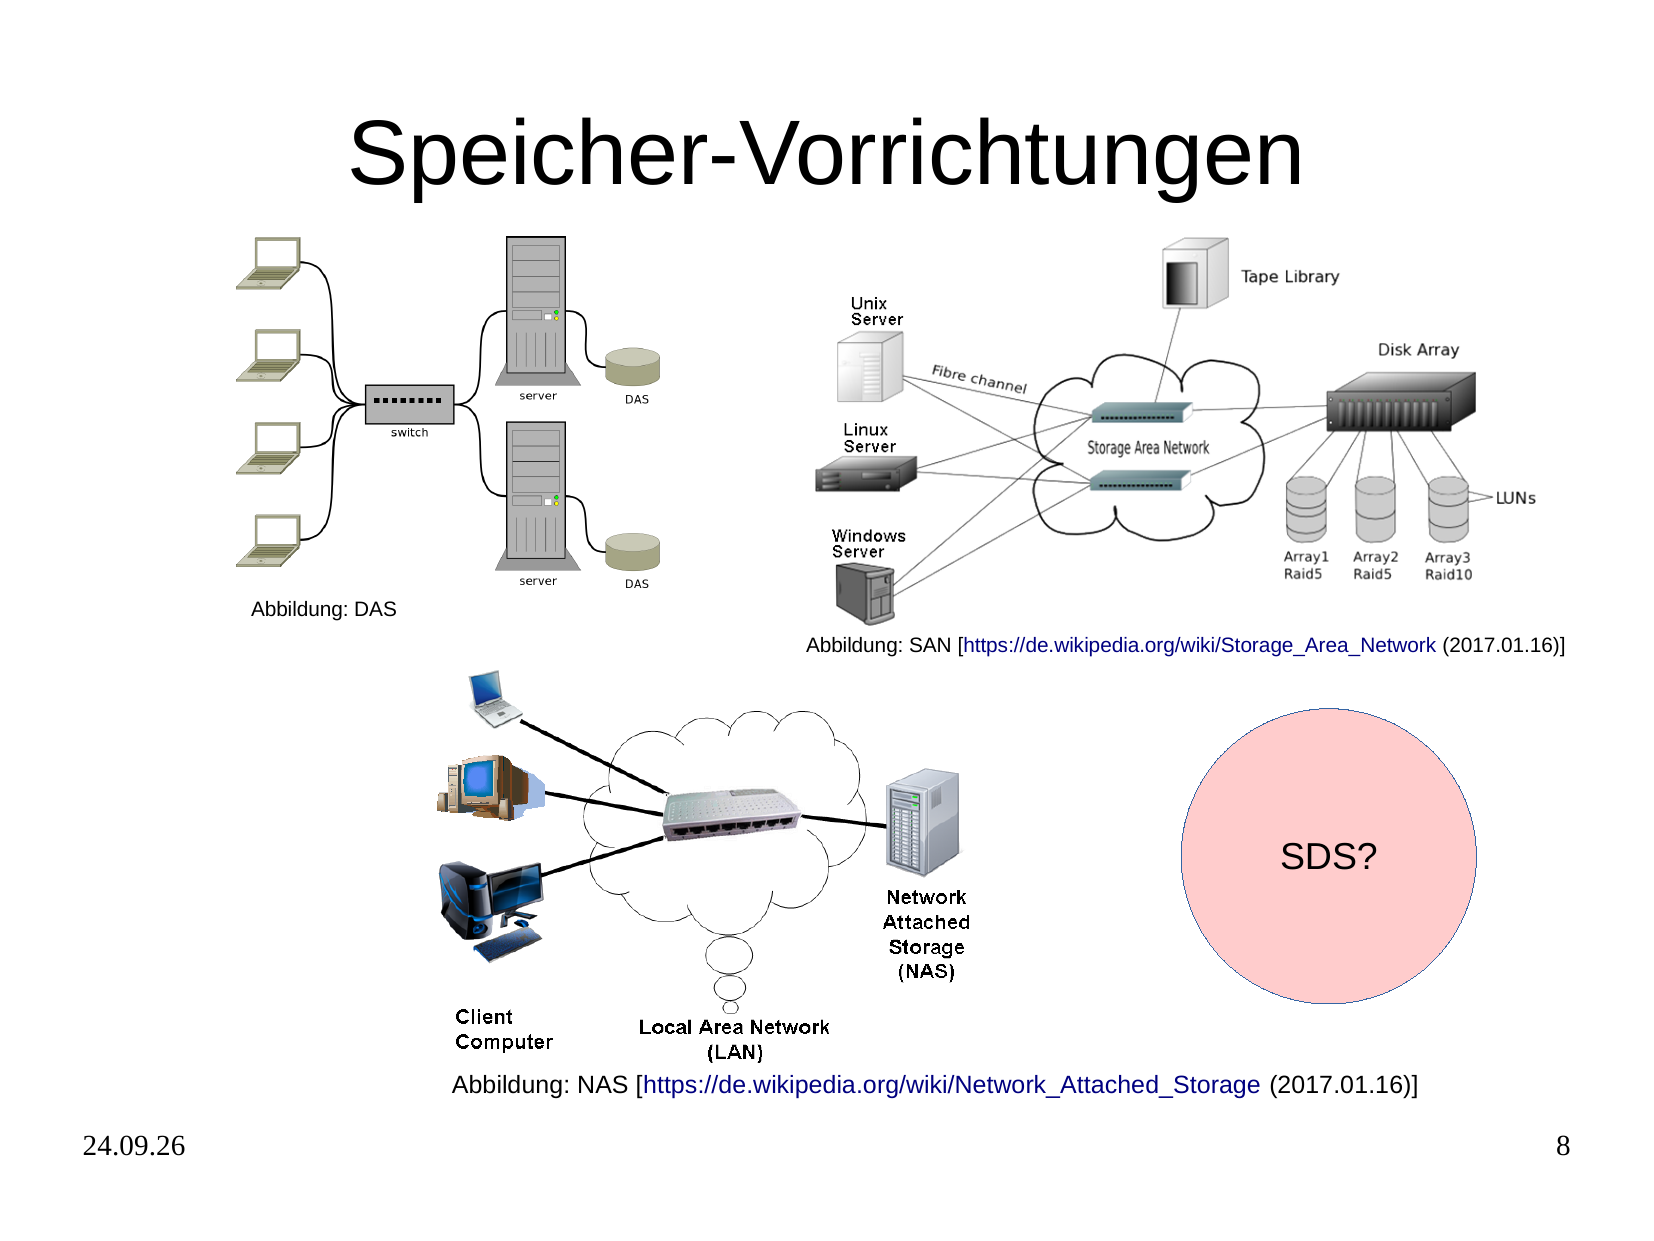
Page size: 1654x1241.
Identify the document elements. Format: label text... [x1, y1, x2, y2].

title Speicher-Vorrichtungen [82, 49, 1571, 257]
text_box Abbildung: SAN [https://de.wikipedia.org/wiki/Storage_Area_Network (2017.01.16)] [791, 625, 1581, 665]
picture [236, 236, 660, 591]
text_box Abbildung: NAS [https://de.wikipedia.org/wiki/Network_Attached_Storage (2017.01.16)] [437, 1062, 1434, 1106]
text_box Abbildung: DAS [236, 590, 412, 629]
picture [437, 669, 969, 1062]
picture [814, 237, 1536, 625]
text_box SDS? [1181, 708, 1477, 1004]
